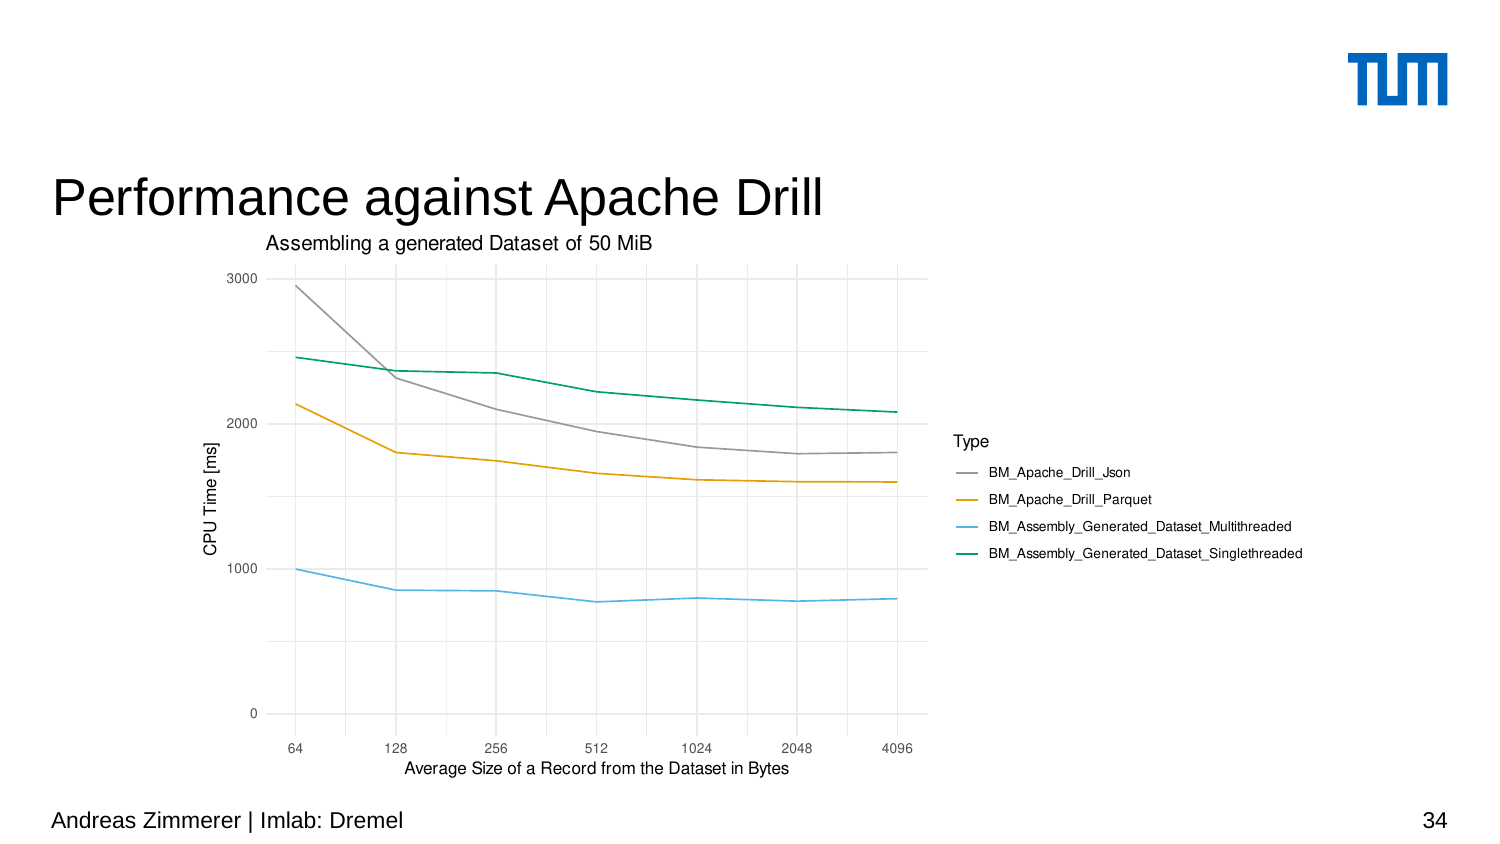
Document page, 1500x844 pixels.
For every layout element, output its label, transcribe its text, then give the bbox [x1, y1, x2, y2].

title Performance against Apache Drill [52, 159, 1449, 227]
picture [195, 226, 1320, 790]
slide_number <number> [1112, 796, 1448, 842]
footer Andreas Zimmerer | Imlab: Dremel [51, 796, 1112, 842]
